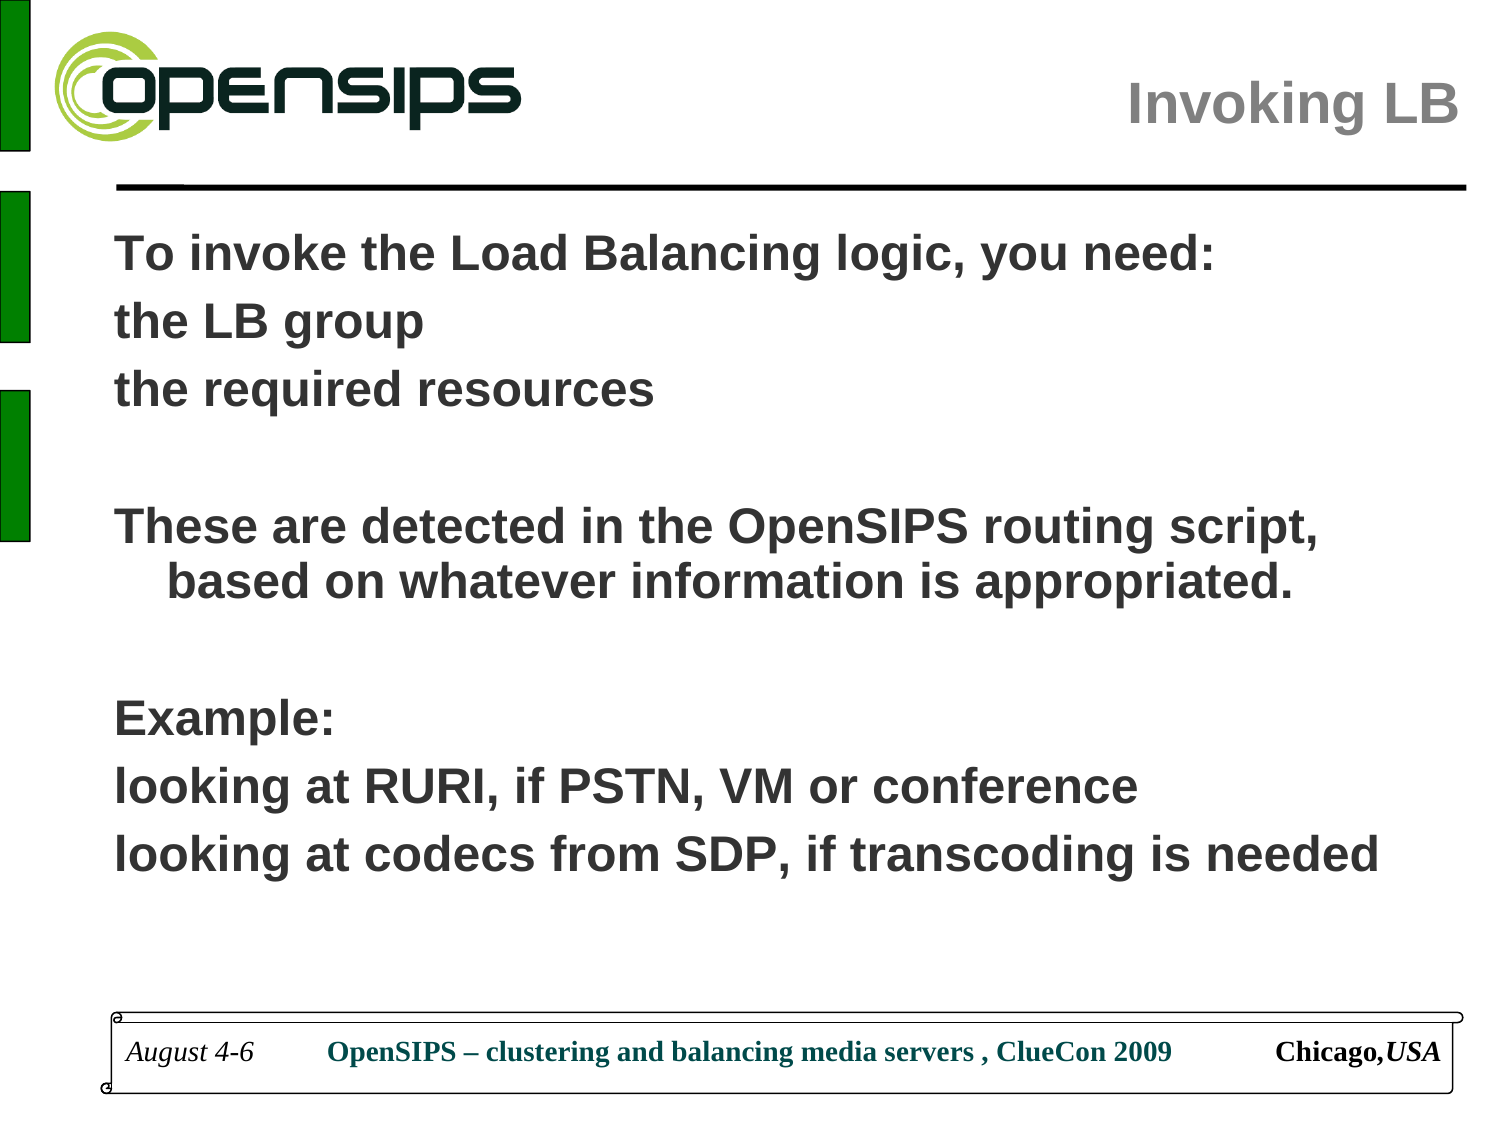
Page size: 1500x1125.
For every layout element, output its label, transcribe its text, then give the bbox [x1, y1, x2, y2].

list To invoke the Load Balancing logic, you need: the LB group the required resources These are detected in the OpenSIPS routing script, based on whatever information is appropriated. Example: looking at RURI, if PSTN, VM or conference looking at codecs from SDP, if transcoding is needed [112, 224, 1424, 961]
picture [51, 27, 532, 148]
title Invoking LB [299, 44, 1462, 180]
